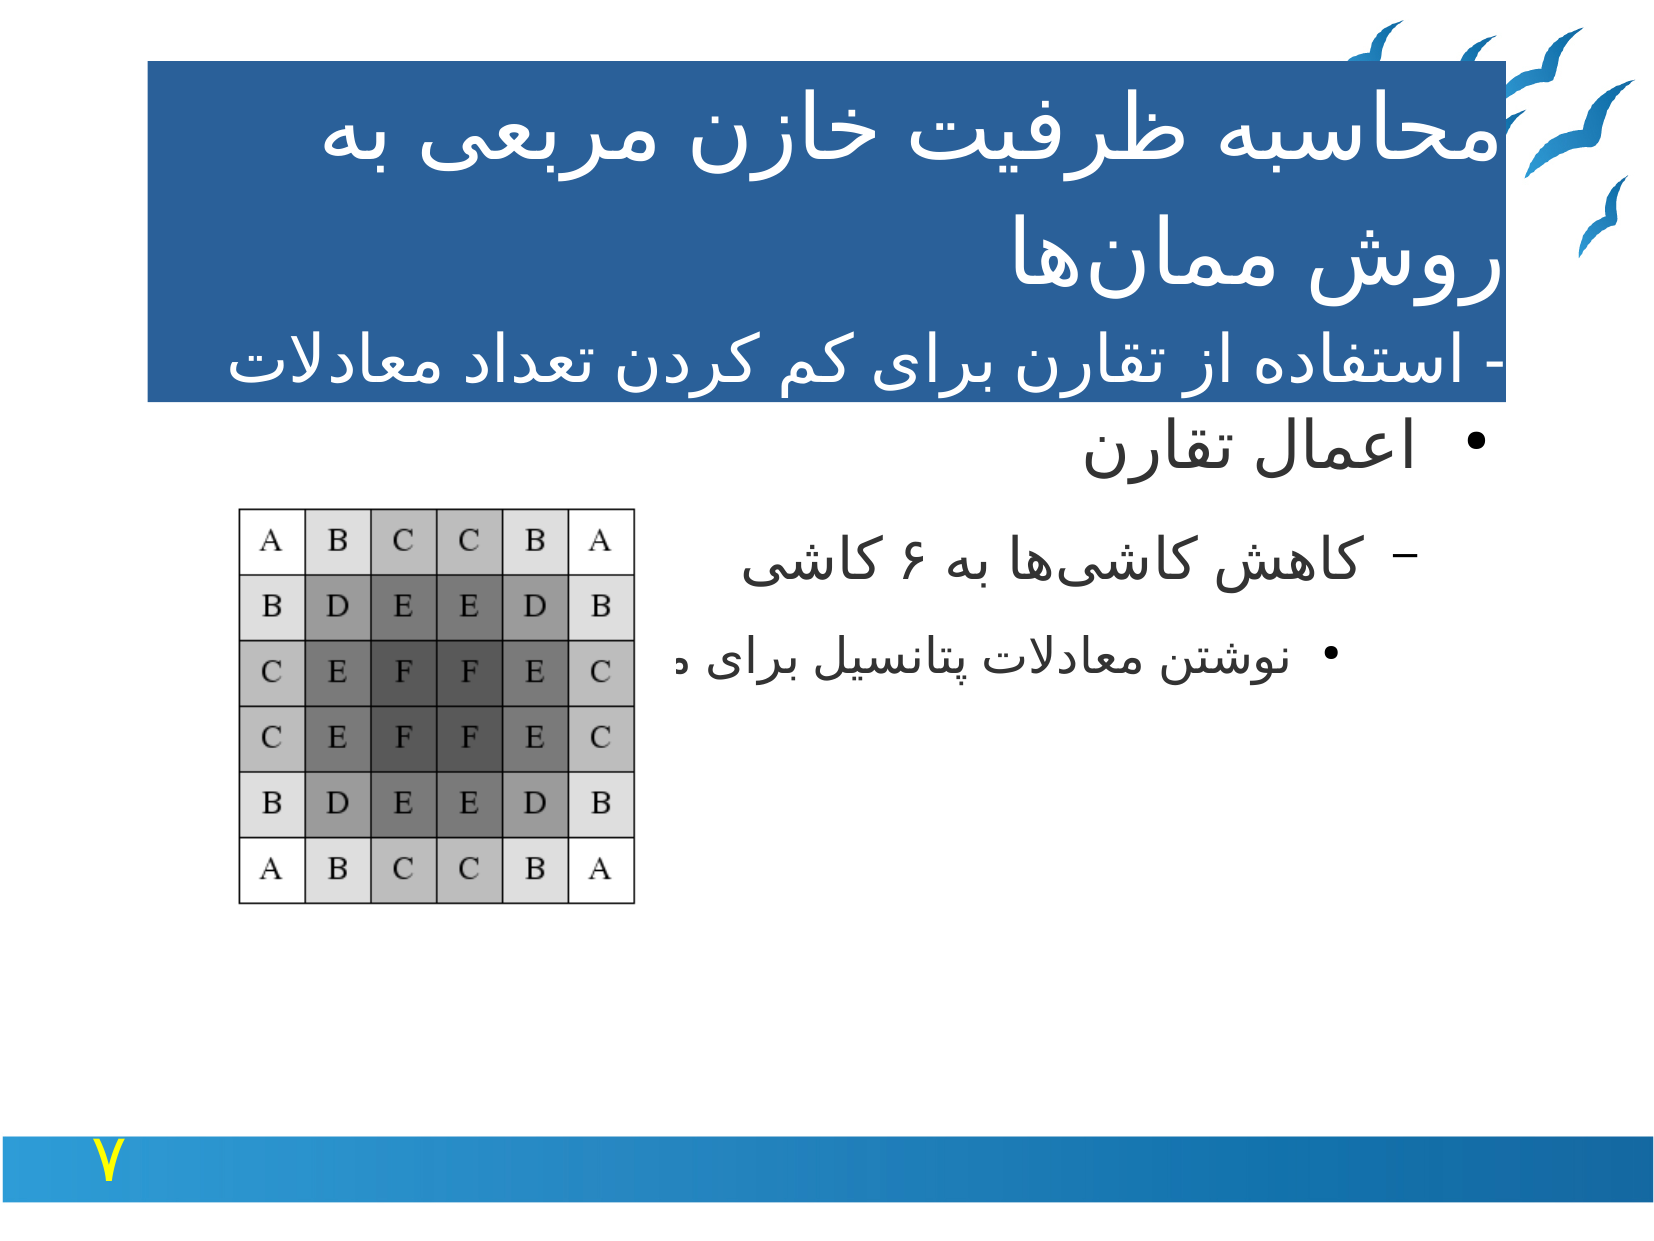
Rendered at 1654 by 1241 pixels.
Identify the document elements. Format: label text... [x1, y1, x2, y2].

list اعمال تقارن کاهش کاشی‌ها به ۶ کاشی نوشتن معادلات پتانسیل برای مراکز کاشی‌ها [147, 397, 1506, 1182]
title محاسبه ظرفیت خازن مربعی به روش ممان‌ها - استفاده از تقارن برای کم کردن تعداد معادلات [147, 122, 1506, 341]
picture [0, 0, 1654, 1241]
text_box ۷ [59, 1102, 148, 1241]
picture [206, 476, 676, 945]
